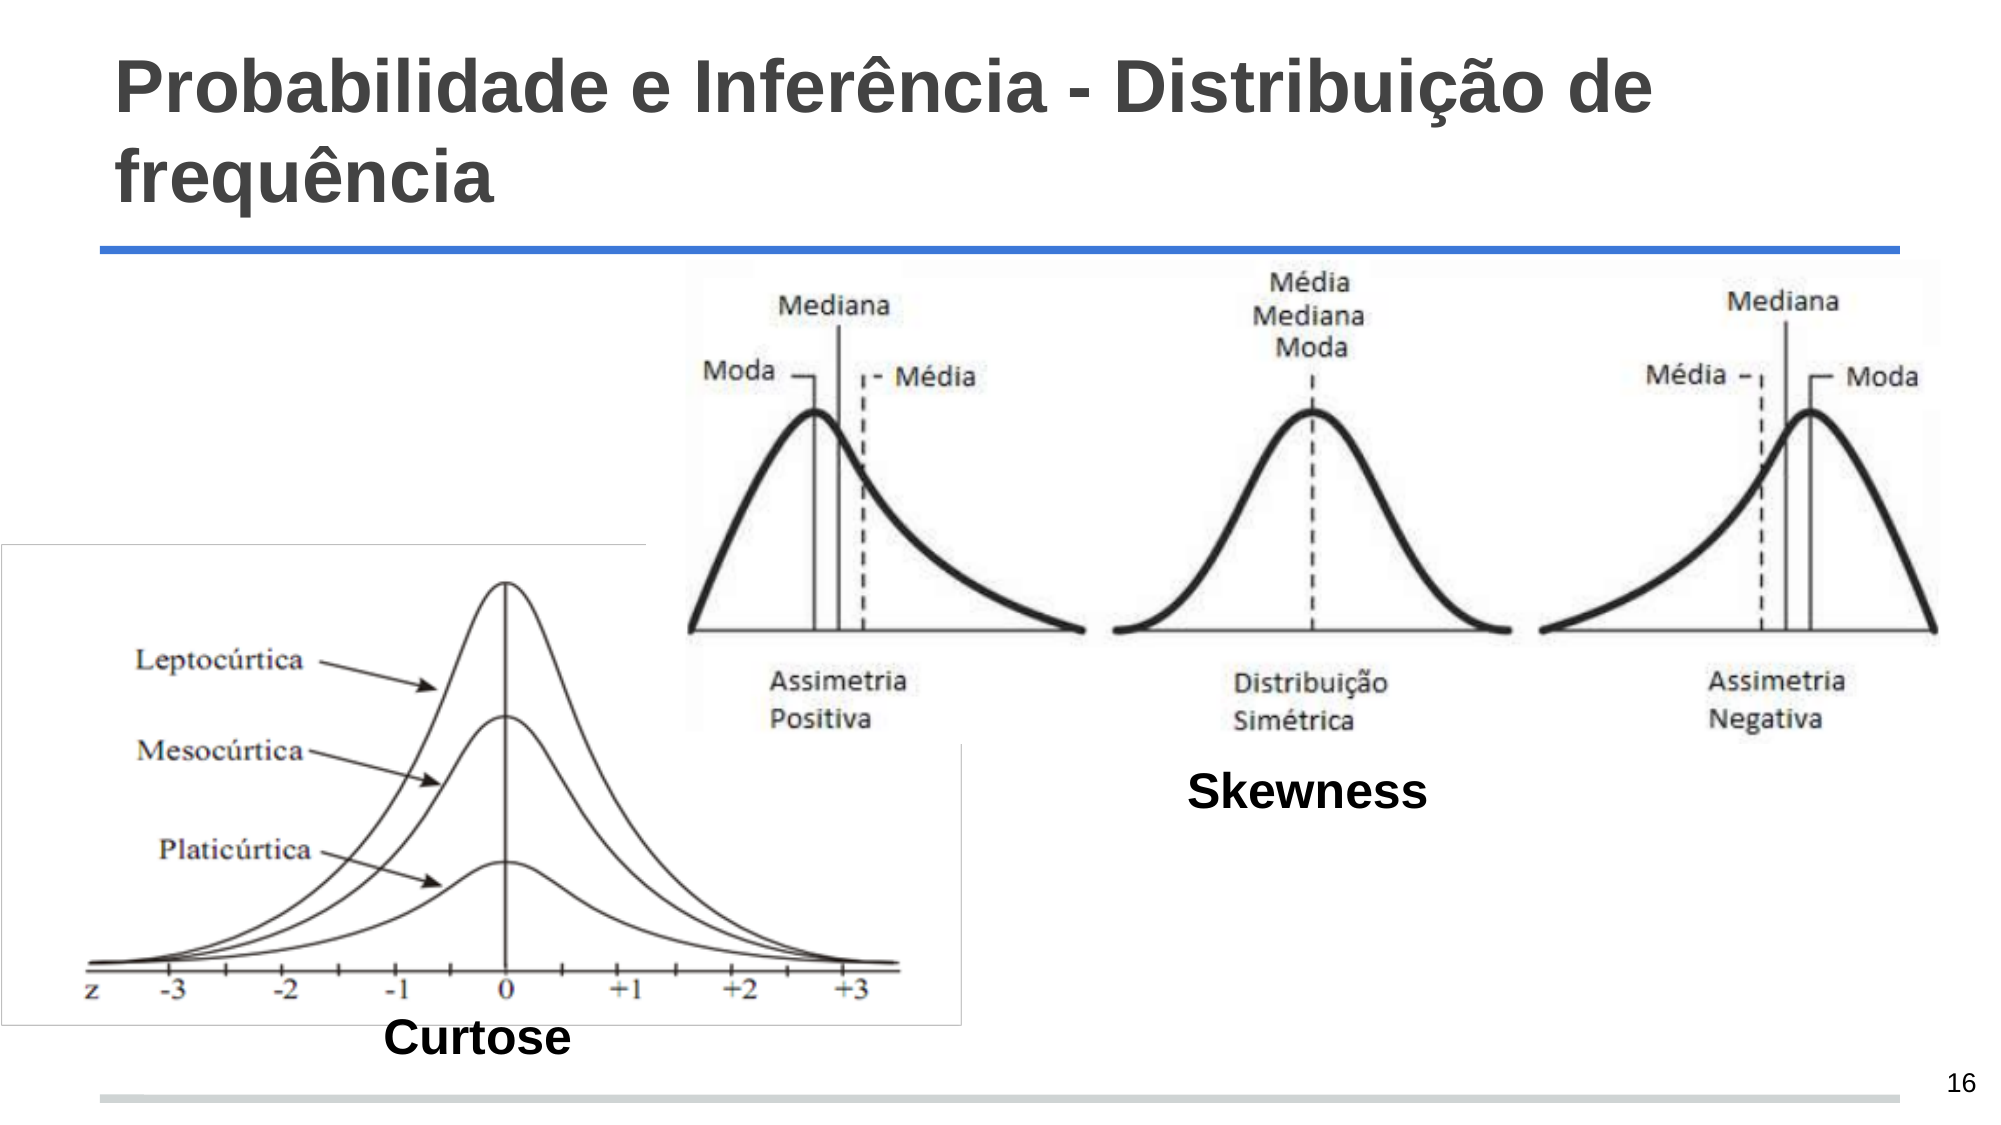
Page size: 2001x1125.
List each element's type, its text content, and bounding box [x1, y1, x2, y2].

text_box Skewness [1155, 743, 1461, 858]
picture [0, 257, 1970, 1030]
slide_number <number> [1871, 1038, 1992, 1125]
text_box Curtose [293, 989, 673, 1104]
title Probabilidade e Inferência - Distribuição de frequência [99, 45, 1900, 233]
